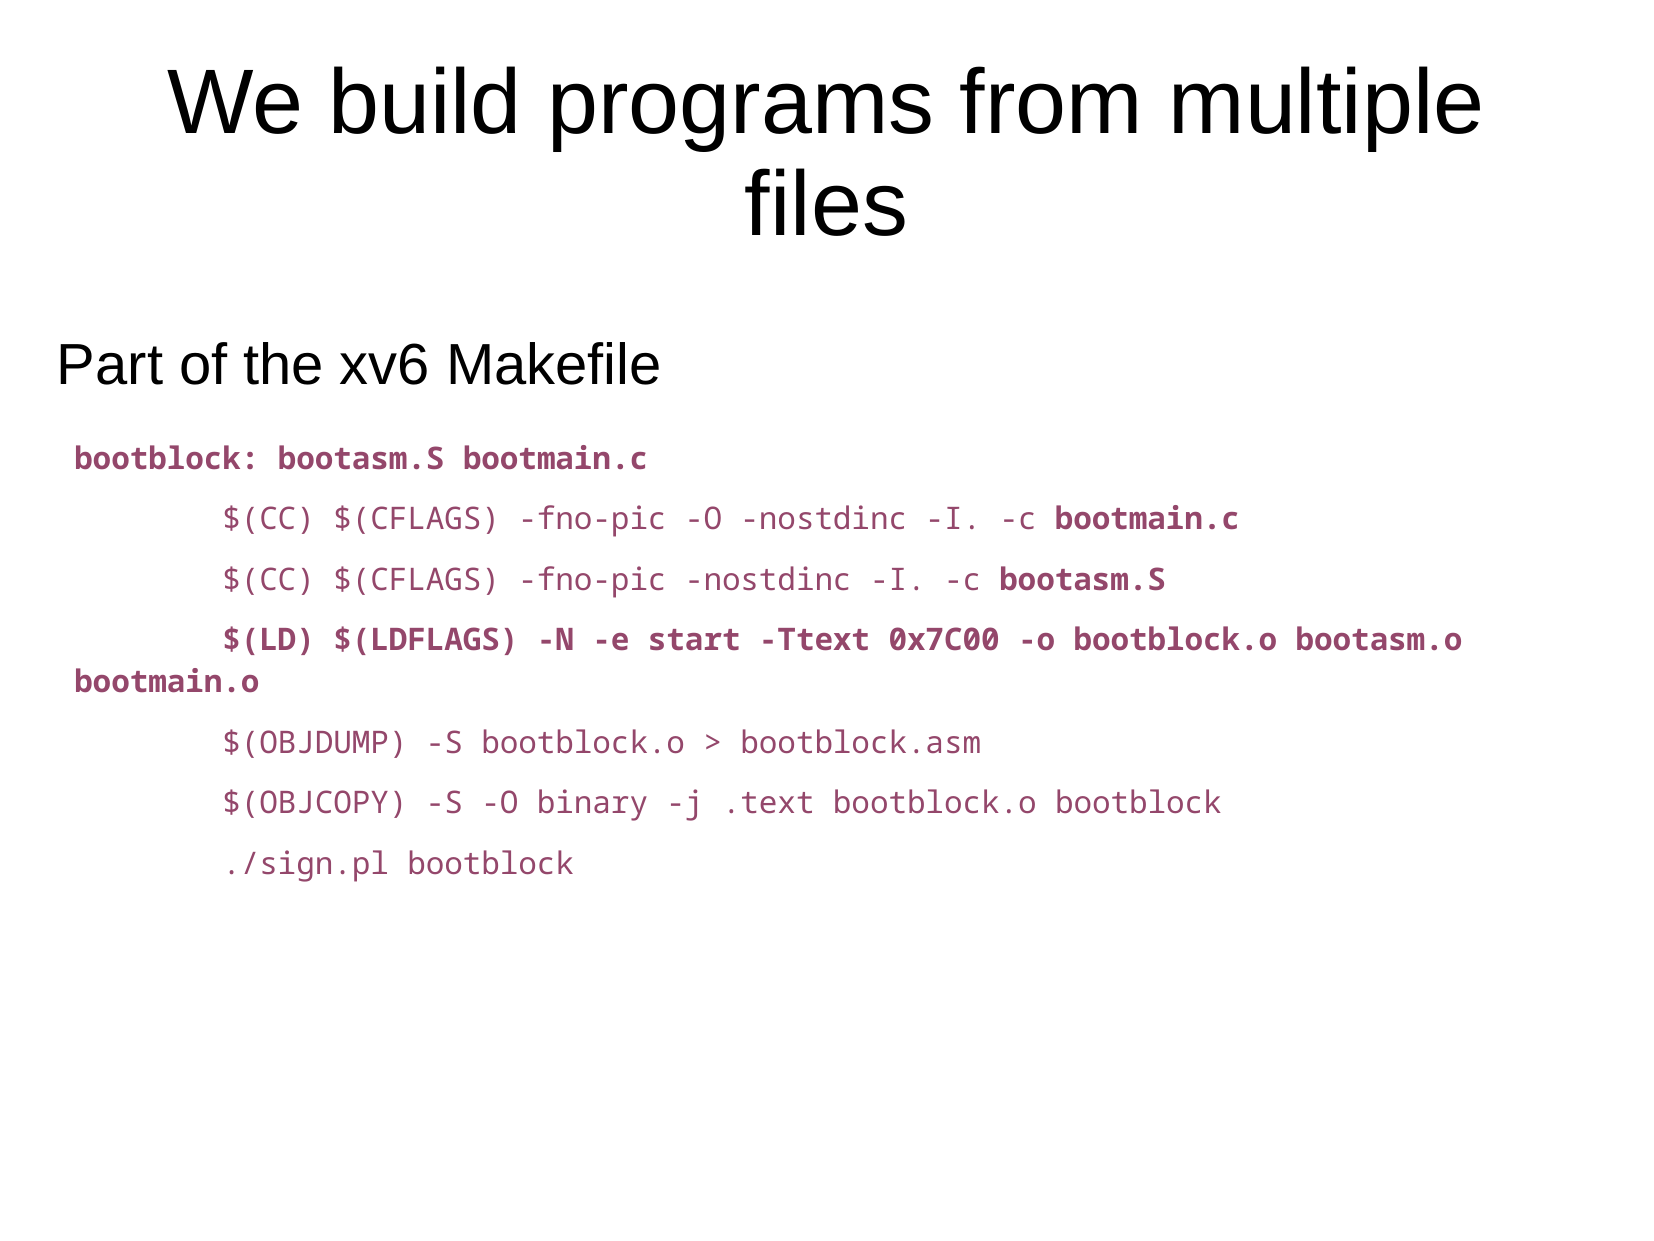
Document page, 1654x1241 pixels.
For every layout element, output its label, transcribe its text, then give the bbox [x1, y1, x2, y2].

title We build programs from multiple files [82, 49, 1571, 257]
list bootblock: bootasm.S bootmain.c $(CC) $(CFLAGS) -fno-pic -O -nostdinc -I. -c bootmain.c $(CC) $(CFLAGS) -fno-pic -nostdinc -I. -c bootasm.S $(LD) $(LDFLAGS) -N -e start -Ttext 0x7C00 -o bootblock.o bootasm.o bootmain.o $(OBJDUMP) -S bootblock.o > bootblock.asm $(OBJCOPY) -S -O binary -j .text bootblock.o bootblock ./sign.pl bootblock [74, 638, 1613, 886]
text_box Part of the xv6 Makefile [56, 300, 1654, 638]
